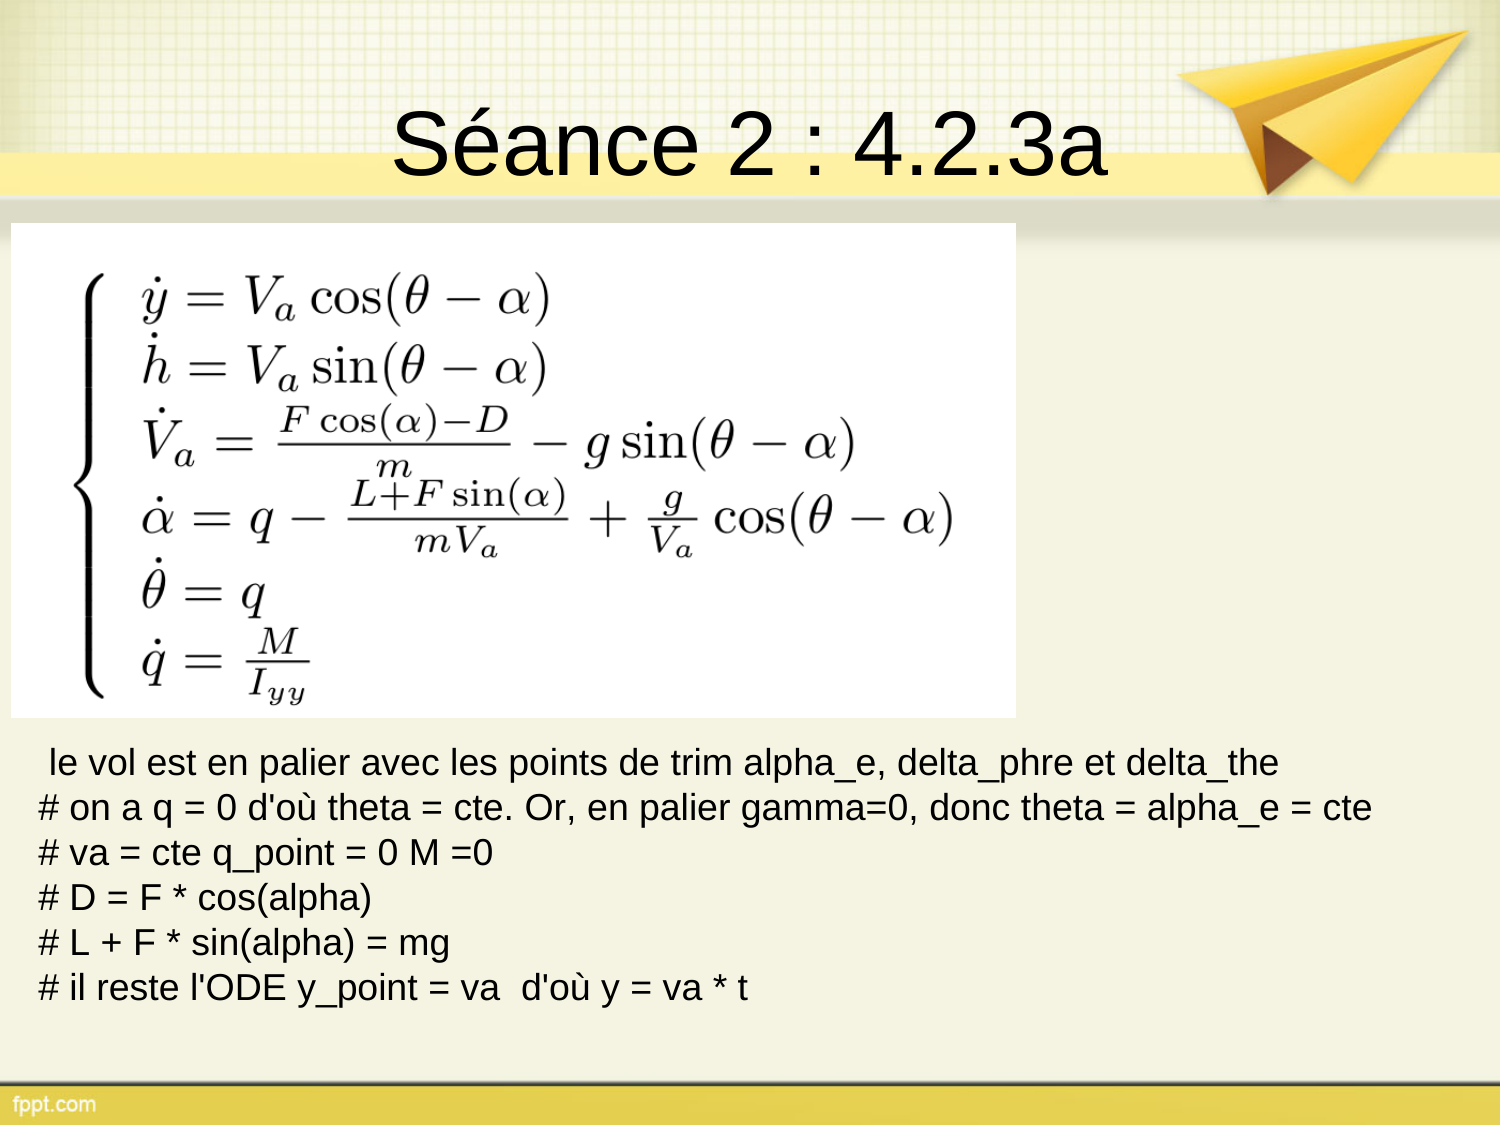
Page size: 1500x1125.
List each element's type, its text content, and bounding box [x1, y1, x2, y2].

picture [0, 0, 1500, 1125]
text_box le vol est en palier avec les points de trim alpha_e, delta_phre et delta_the # on a q = 0 d'où theta = cte. Or, en palier gamma=0, donc theta = alpha_e = cte # va = cte q_point = 0 M =0 # D = F * cos(alpha) # L + F * sin(alpha) = mg # il reste l'ODE y_point = va d'où y = va * t [23, 730, 1387, 1016]
title Séance 2 : 4.2.3a [75, 45, 1426, 233]
